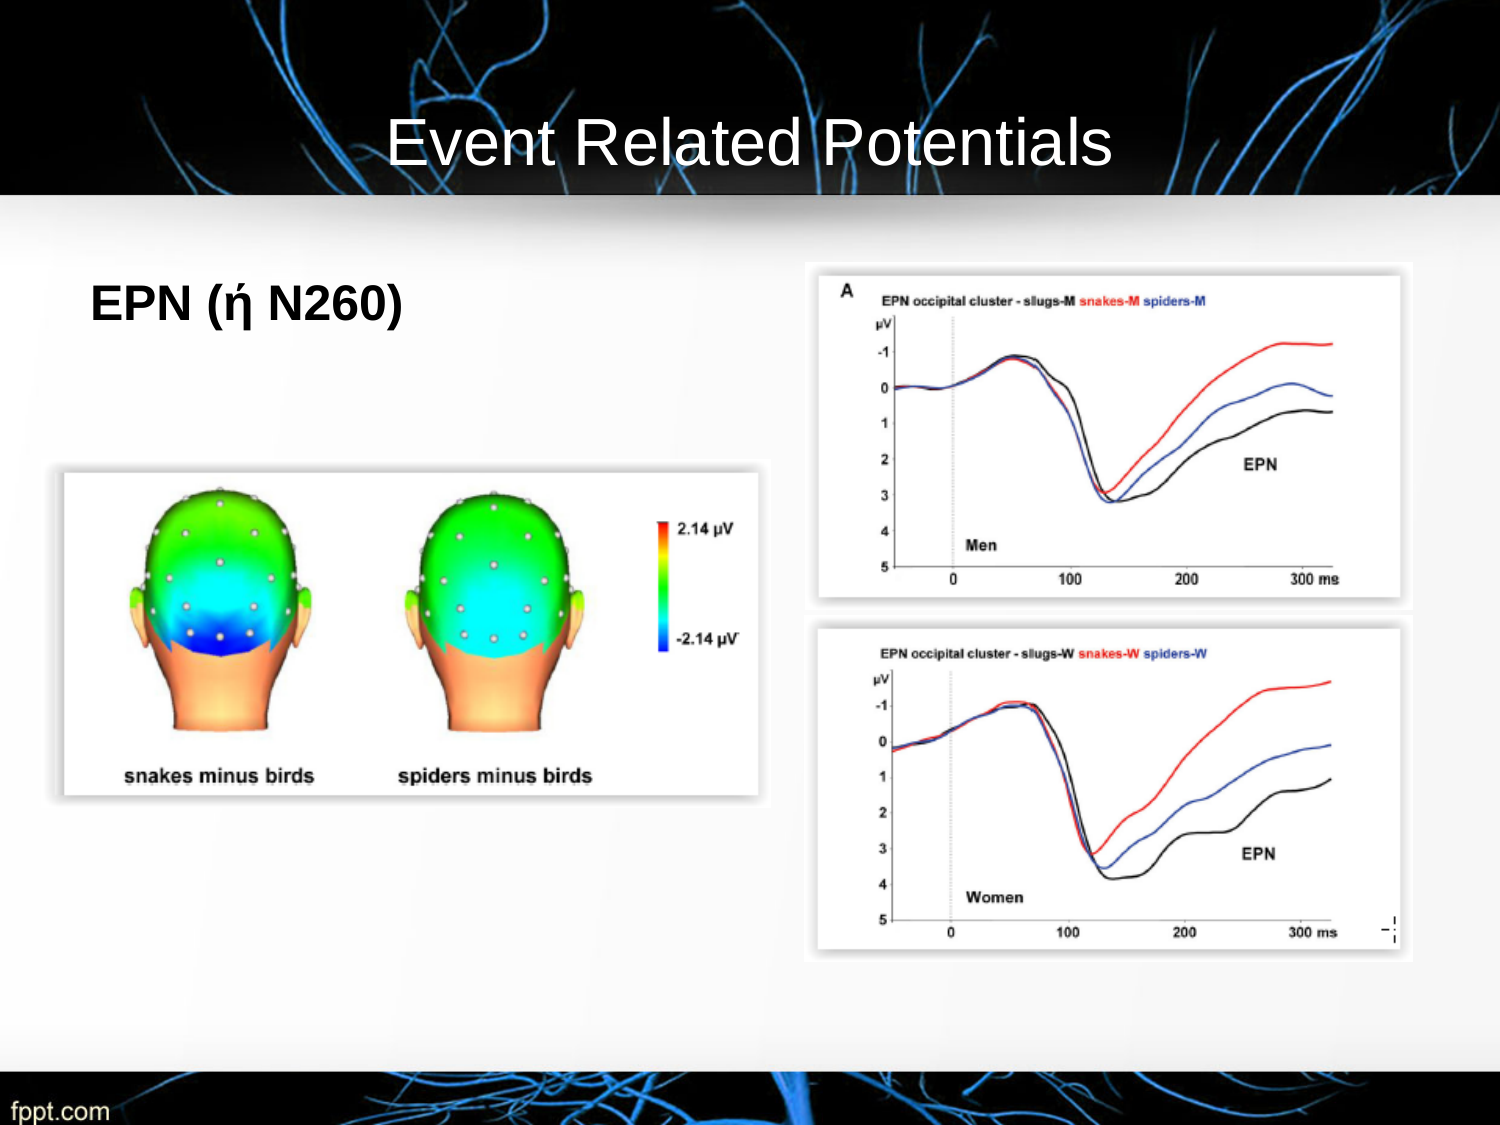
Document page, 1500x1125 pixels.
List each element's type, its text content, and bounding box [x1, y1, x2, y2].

picture [0, 0, 1500, 1125]
title Event Related Potentials [75, 45, 1425, 233]
list EPN (ή N260) [75, 262, 1425, 1005]
